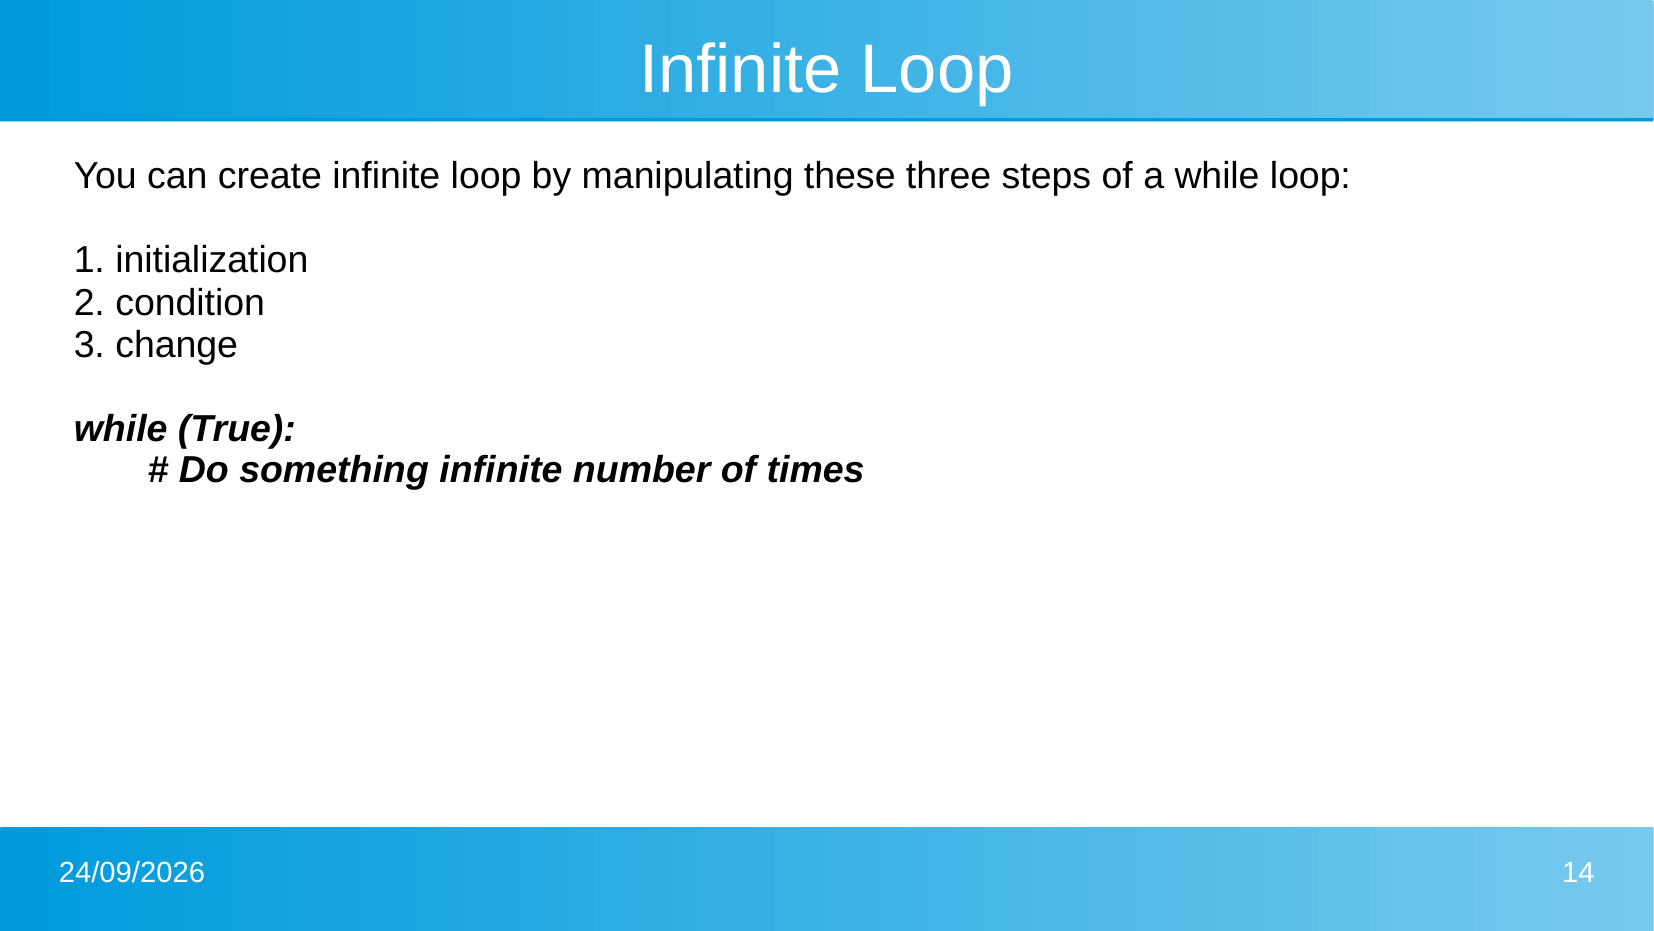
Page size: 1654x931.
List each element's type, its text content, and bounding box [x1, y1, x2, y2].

title Infinite Loop [59, 29, 1595, 108]
text_box You can create infinite loop by manipulating these three steps of a while loop: 1. initialization 2. condition 3. change while (True): # Do something infinite number of times [59, 147, 1536, 541]
